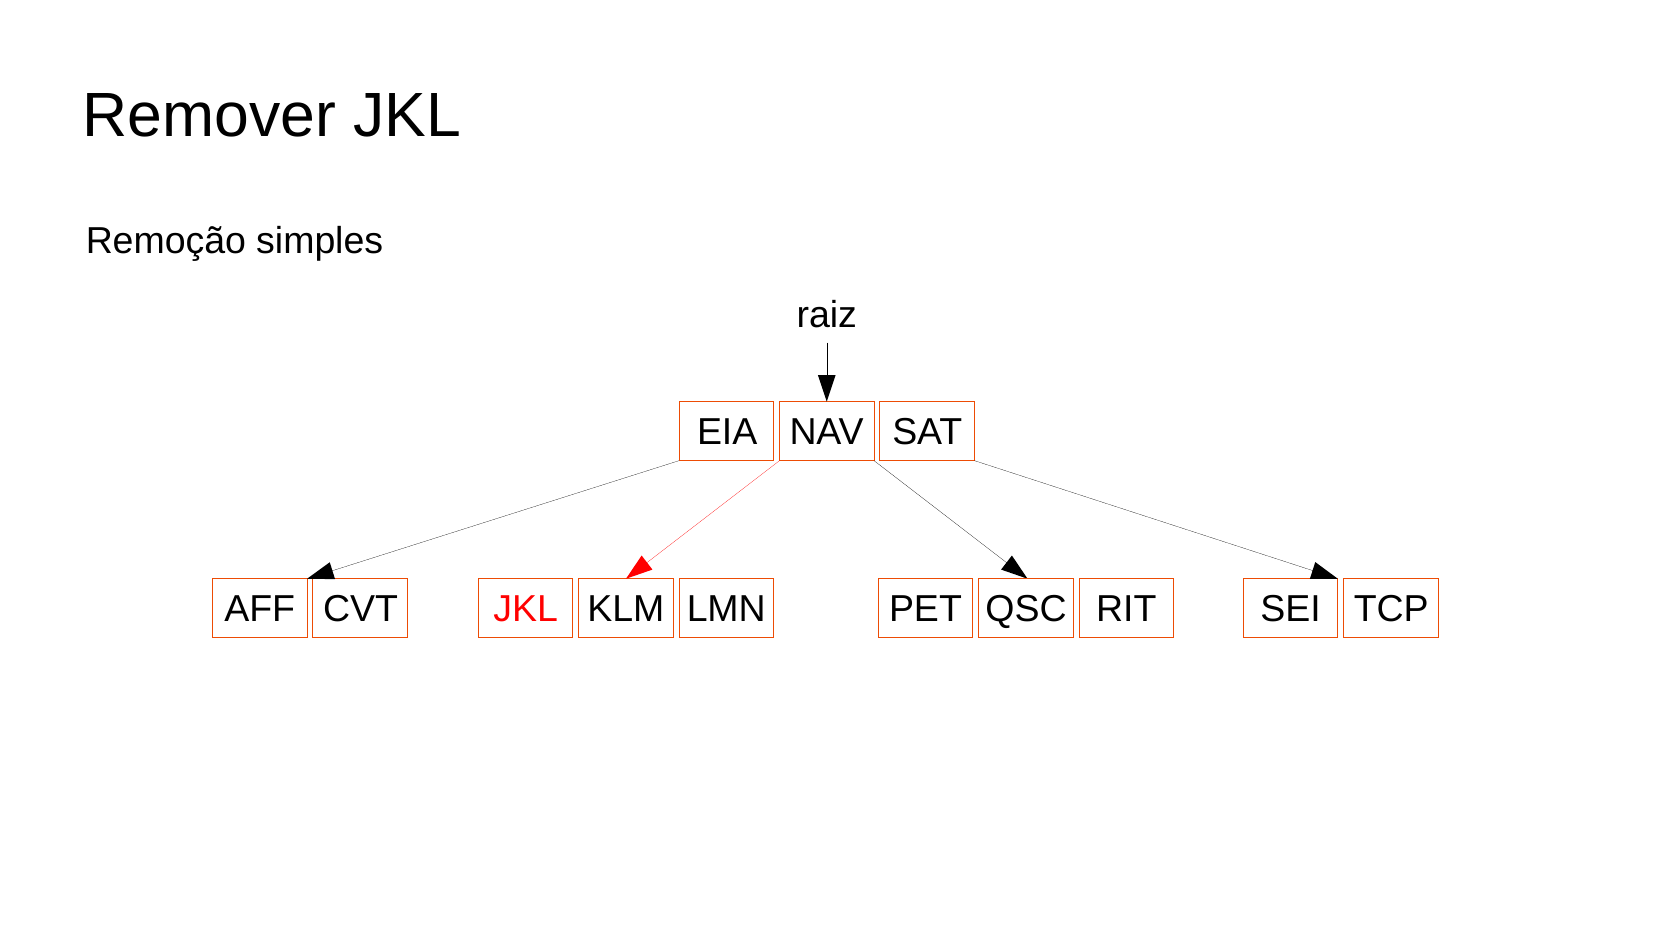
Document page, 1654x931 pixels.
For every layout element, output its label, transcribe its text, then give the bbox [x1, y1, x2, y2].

text_box JKL [478, 578, 573, 638]
text_box raiz [781, 285, 872, 343]
title Remover JKL [82, 37, 1571, 193]
text_box Remoção simples [70, 212, 398, 270]
text_box SAT [879, 401, 975, 461]
text_box LMN [679, 578, 774, 638]
text_box TCP [1343, 578, 1439, 638]
text_box SEI [1243, 578, 1338, 638]
text_box NAV [779, 401, 875, 461]
text_box EIA [679, 401, 774, 461]
text_box PET [878, 578, 973, 638]
text_box RIT [1079, 578, 1174, 638]
text_box AFF [212, 578, 308, 638]
text_box CVT [312, 578, 408, 638]
text_box KLM [578, 578, 674, 638]
text_box QSC [978, 578, 1074, 638]
